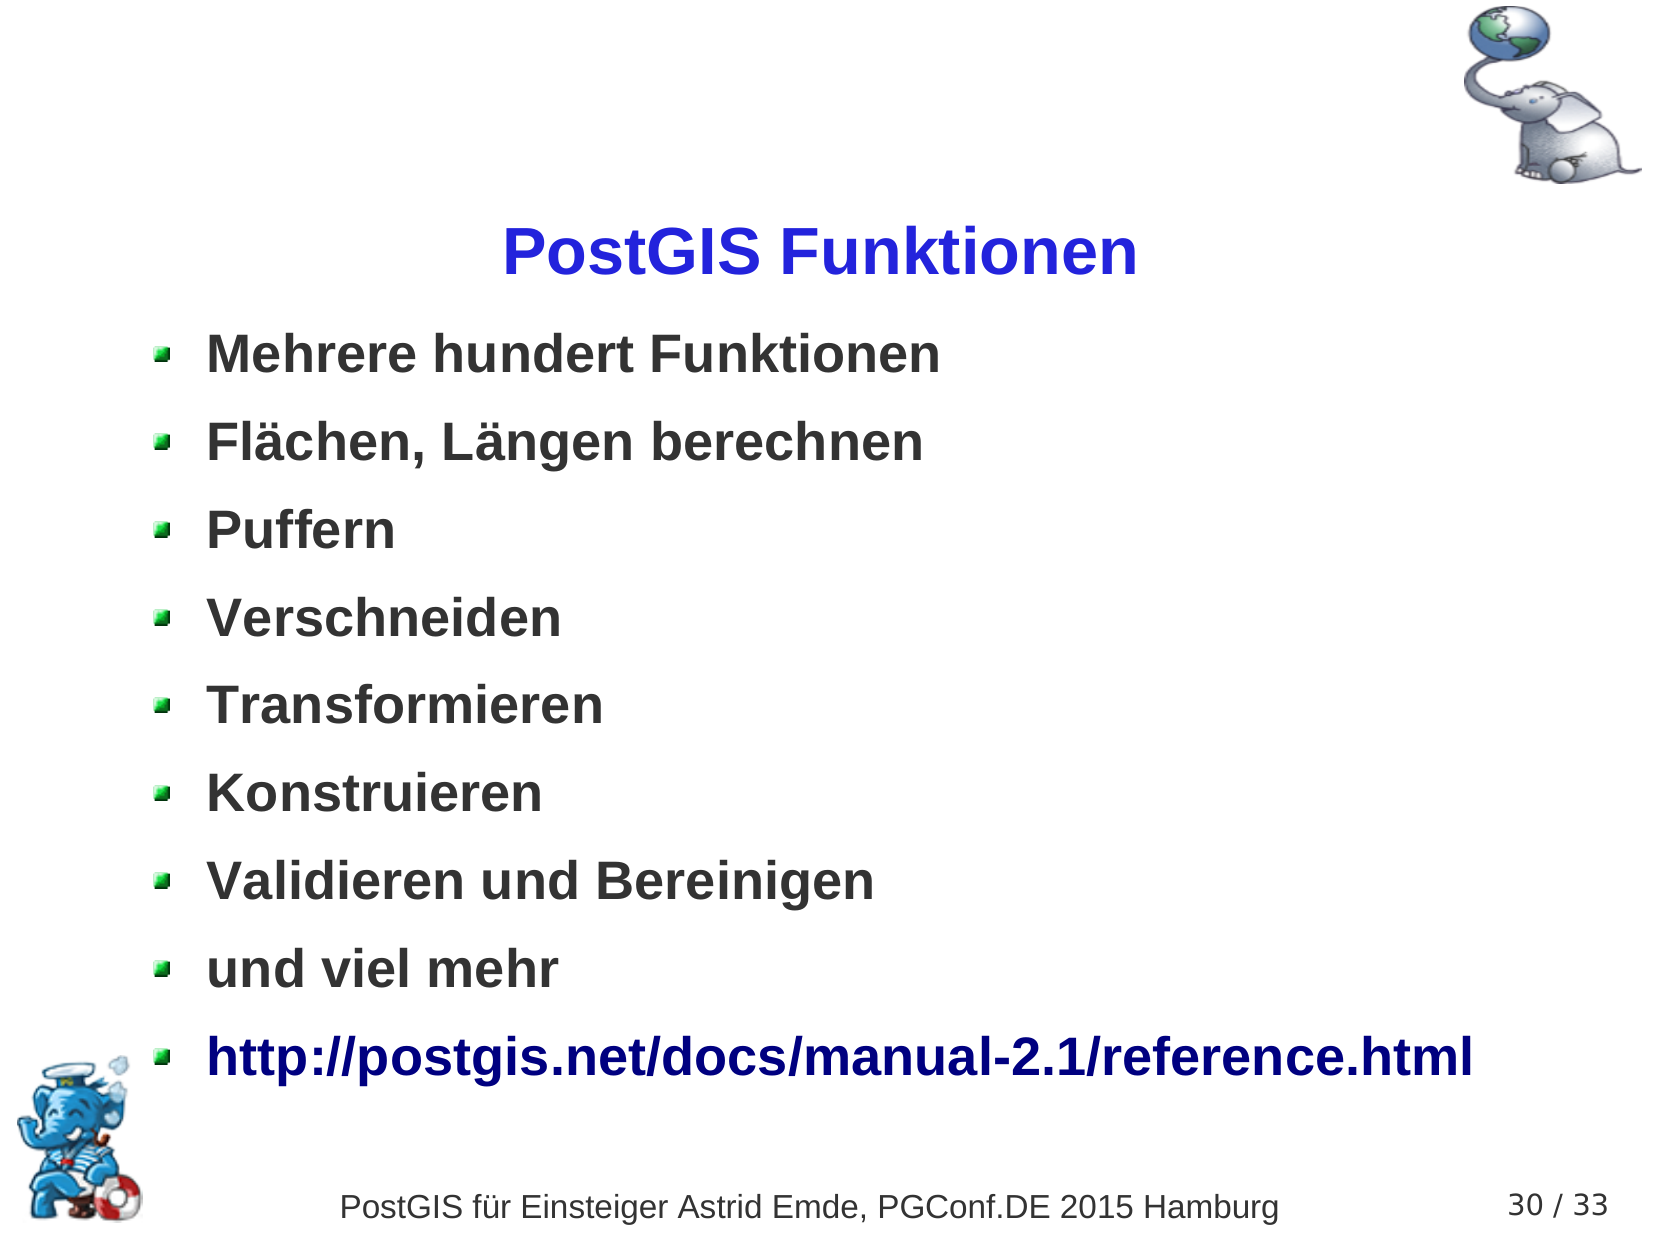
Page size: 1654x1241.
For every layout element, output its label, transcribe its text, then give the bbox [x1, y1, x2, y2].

list Mehrere hundert Funktionen Flächen, Längen berechnen Puffern Verschneiden Transformieren Konstruieren Validieren und Bereinigen und viel mehr http://postgis.net/docs/manual-2.1/reference.html [135, 323, 1625, 1241]
picture [1464, 6, 1642, 184]
title PostGIS Funktionen [76, 177, 1565, 325]
picture [17, 1055, 135, 1223]
